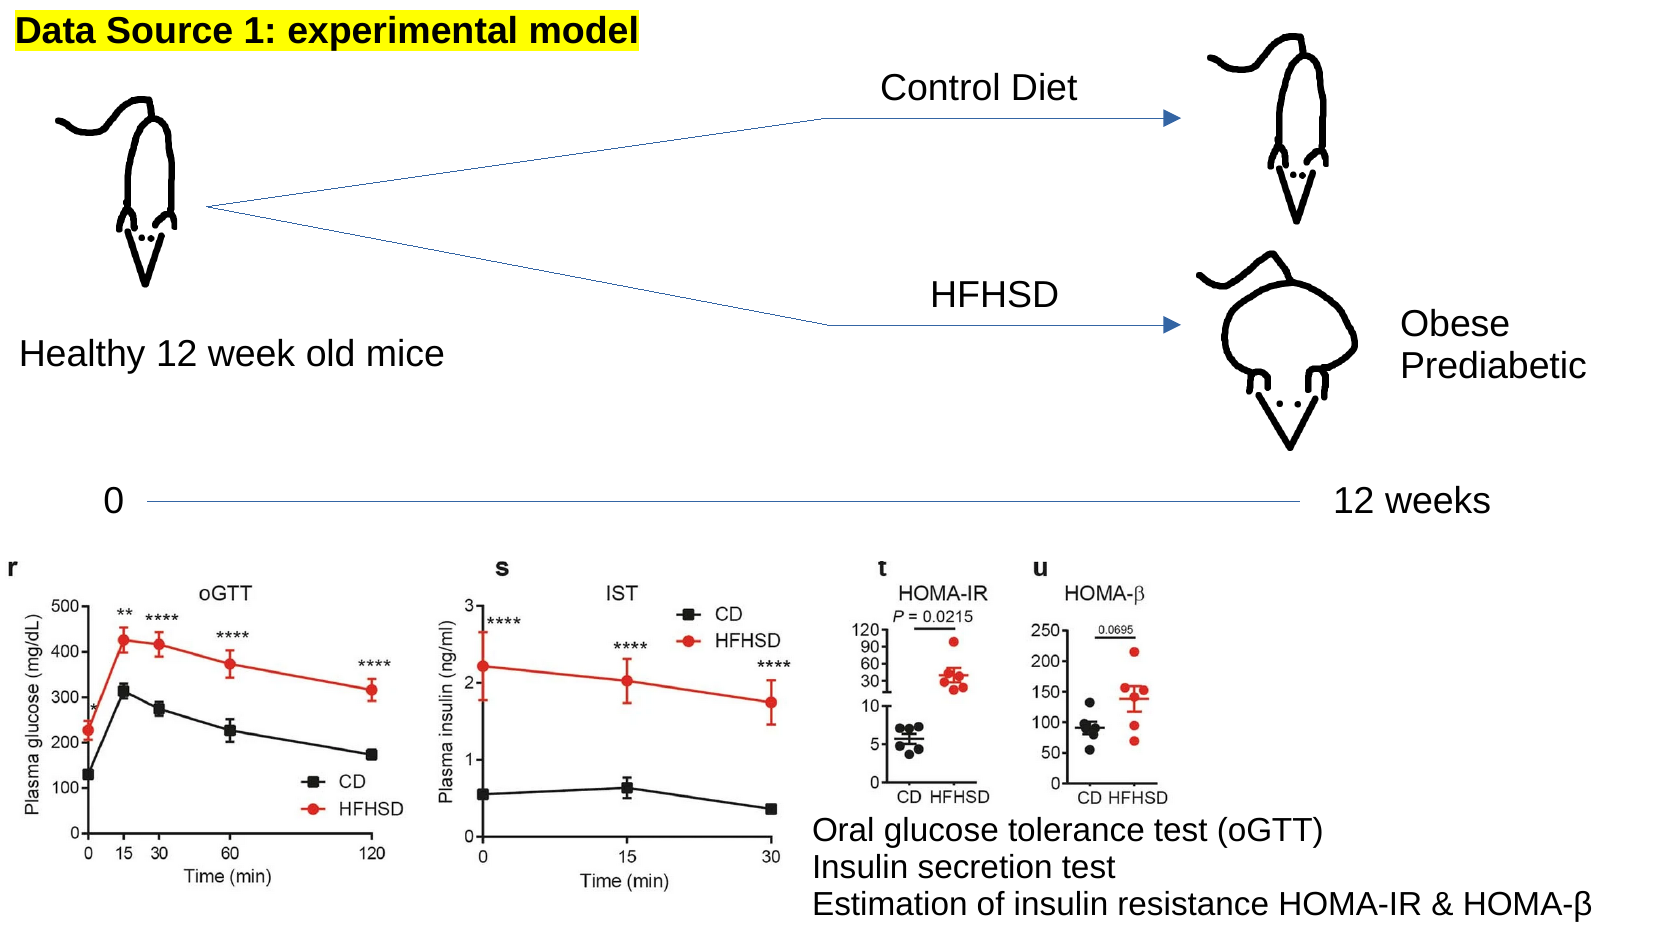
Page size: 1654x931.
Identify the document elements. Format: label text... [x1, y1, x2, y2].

text_box 12 weeks [1318, 472, 1506, 530]
text_box 0 [88, 472, 139, 530]
picture [0, 561, 1187, 904]
text_box Obese Prediabetic [1385, 295, 1602, 395]
text_box Control Diet [865, 59, 1093, 116]
text_box Data Source 1: experimental model [0, 2, 655, 60]
picture [1171, 26, 1388, 473]
picture [50, 88, 178, 296]
text_box Healthy 12 week old mice [4, 324, 460, 382]
text_box HFHSD [915, 265, 1093, 323]
text_box Oral glucose tolerance test (oGTT) Insulin secretion test Estimation of insulin resistance HOMA-IR & HOMA-β [797, 804, 1654, 931]
